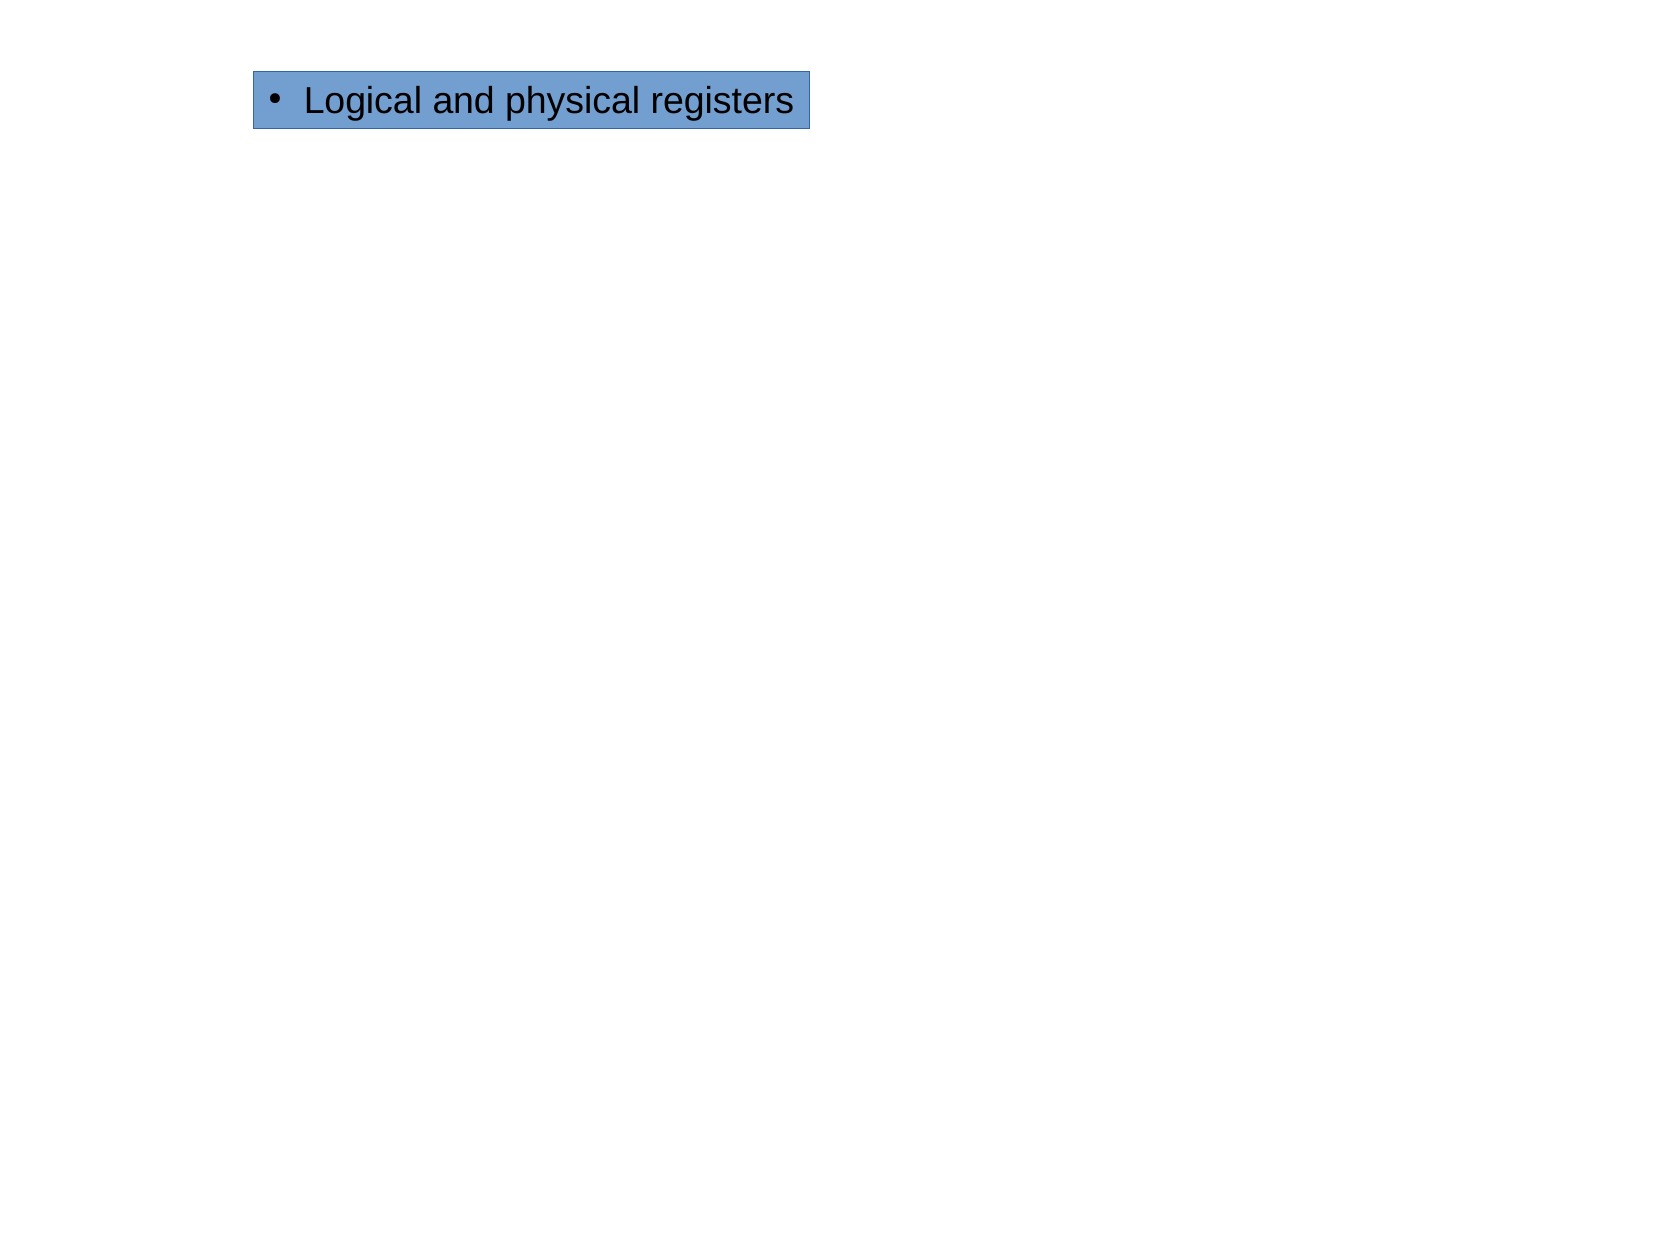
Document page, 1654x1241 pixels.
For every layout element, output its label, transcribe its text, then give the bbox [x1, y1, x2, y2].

text_box Logical and physical registers [253, 71, 810, 129]
